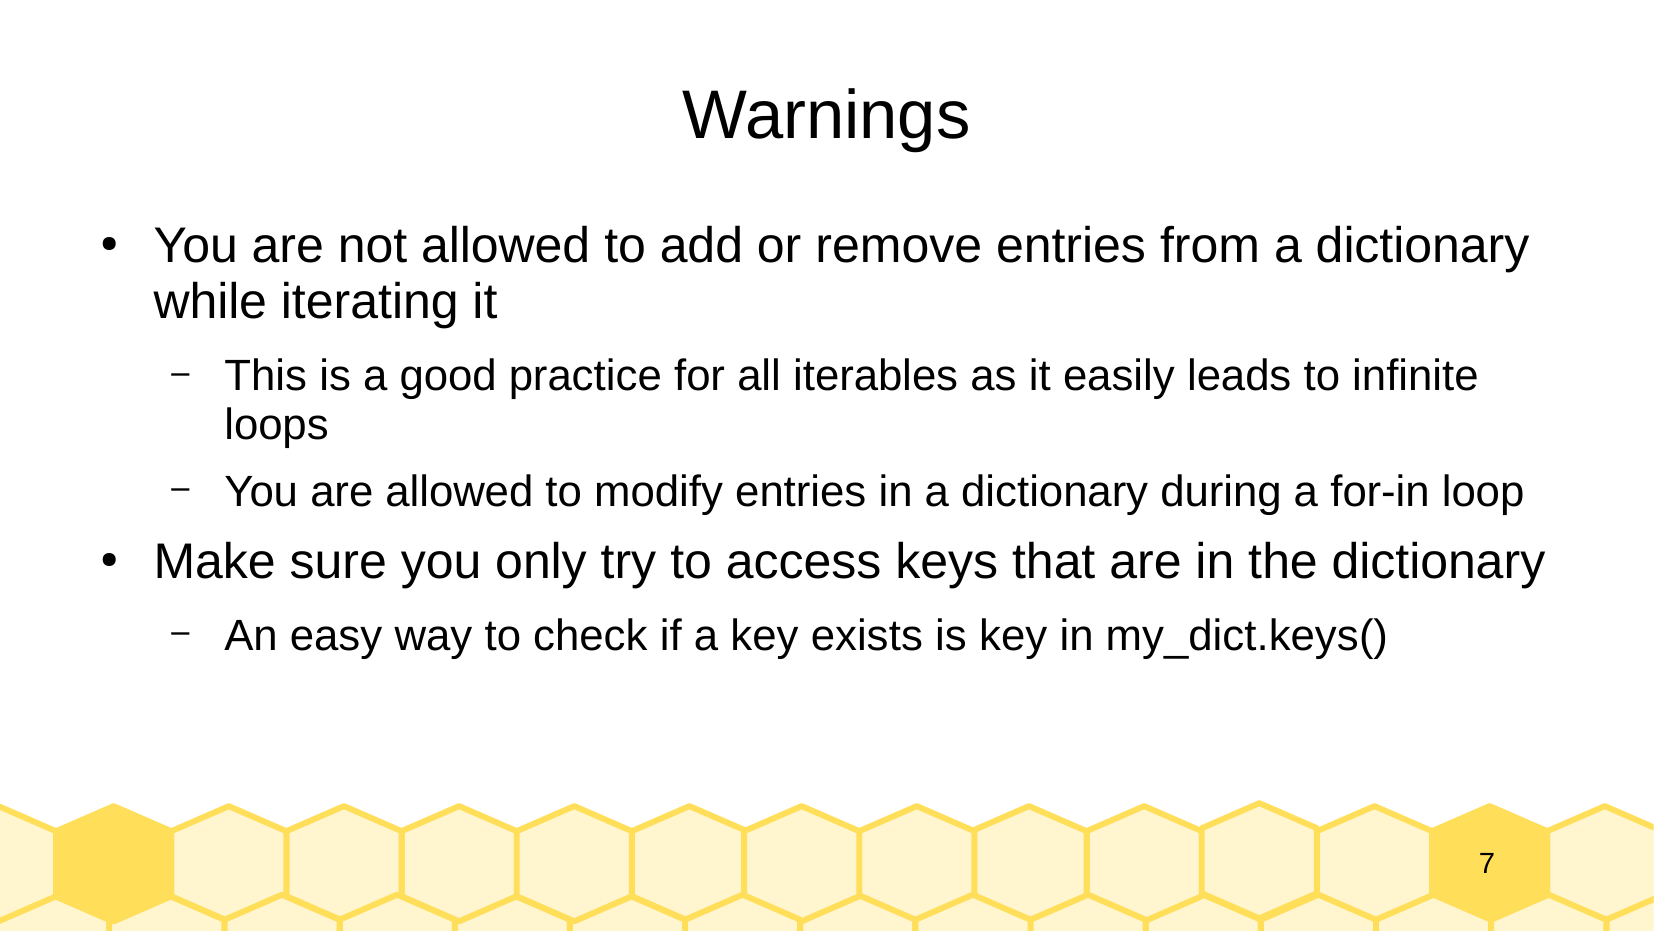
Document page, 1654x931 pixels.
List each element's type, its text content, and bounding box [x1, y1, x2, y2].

list You are not allowed to add or remove entries from a dictionary while iterating it This is a good practice for all iterables as it easily leads to infinite loops You are allowed to modify entries in a dictionary during a for-in loop Make sure you only try to access keys that are in the dictionary An easy way to check if a key exists is key in my_dict.keys() [82, 217, 1571, 758]
title Warnings [82, 37, 1571, 193]
